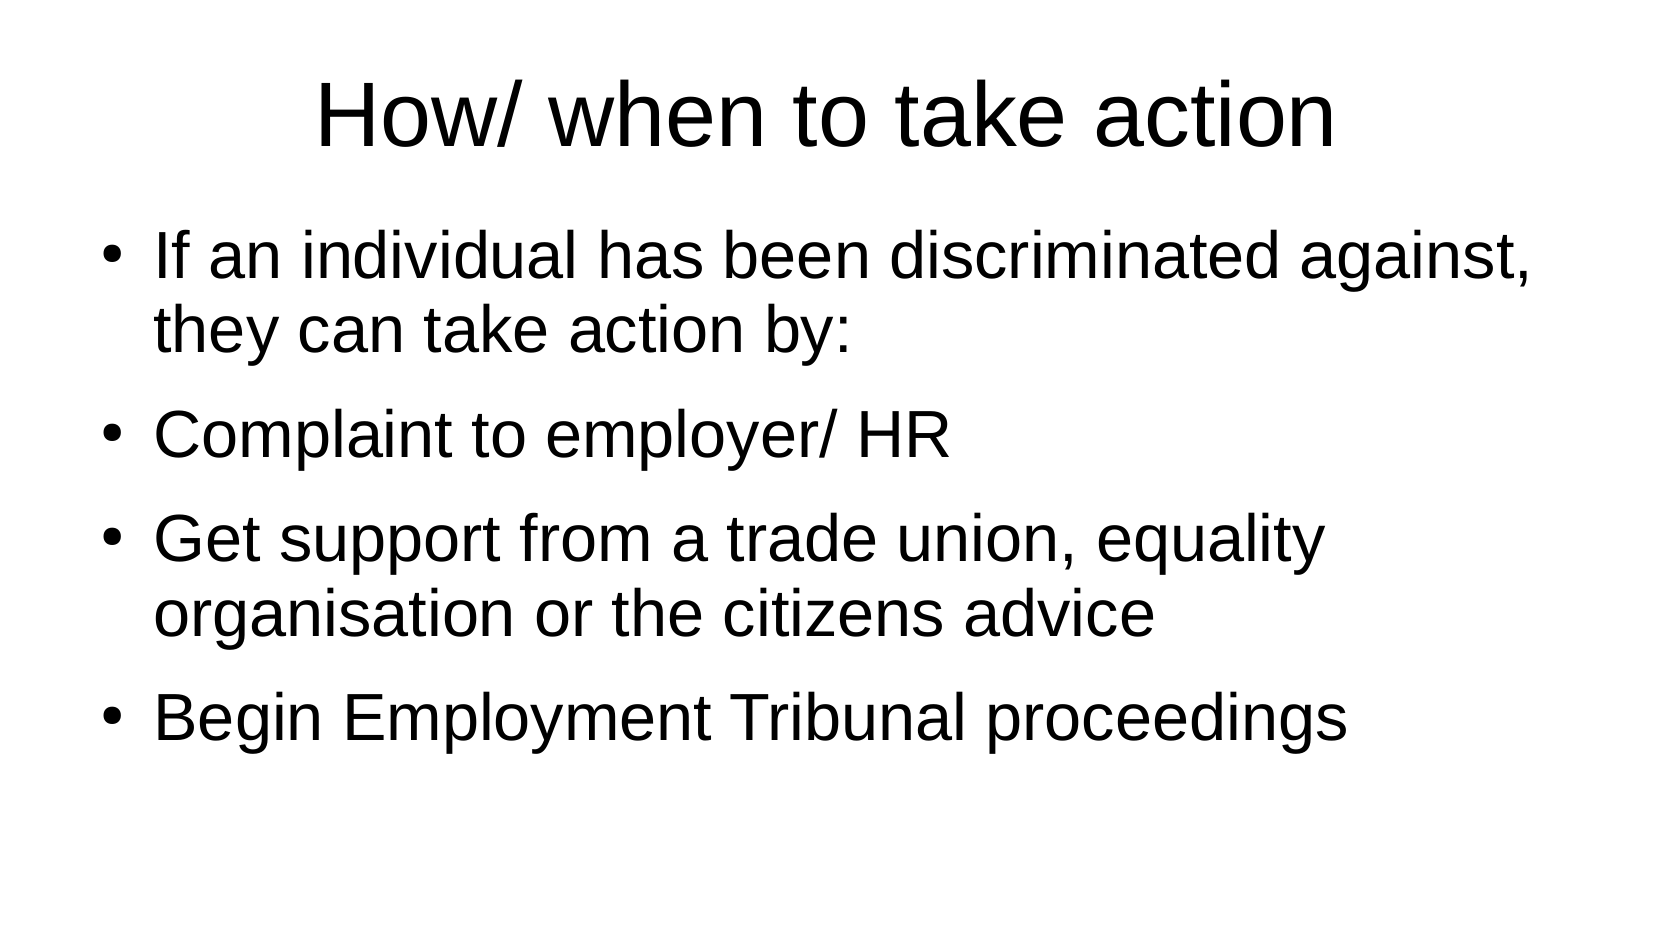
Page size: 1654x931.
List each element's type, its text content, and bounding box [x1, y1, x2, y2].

title How/ when to take action [82, 37, 1571, 193]
list If an individual has been discriminated against, they can take action by: Complaint to employer/ HR Get support from a trade union, equality organisation or the citizens advice Begin Employment Tribunal proceedings [82, 217, 1571, 758]
